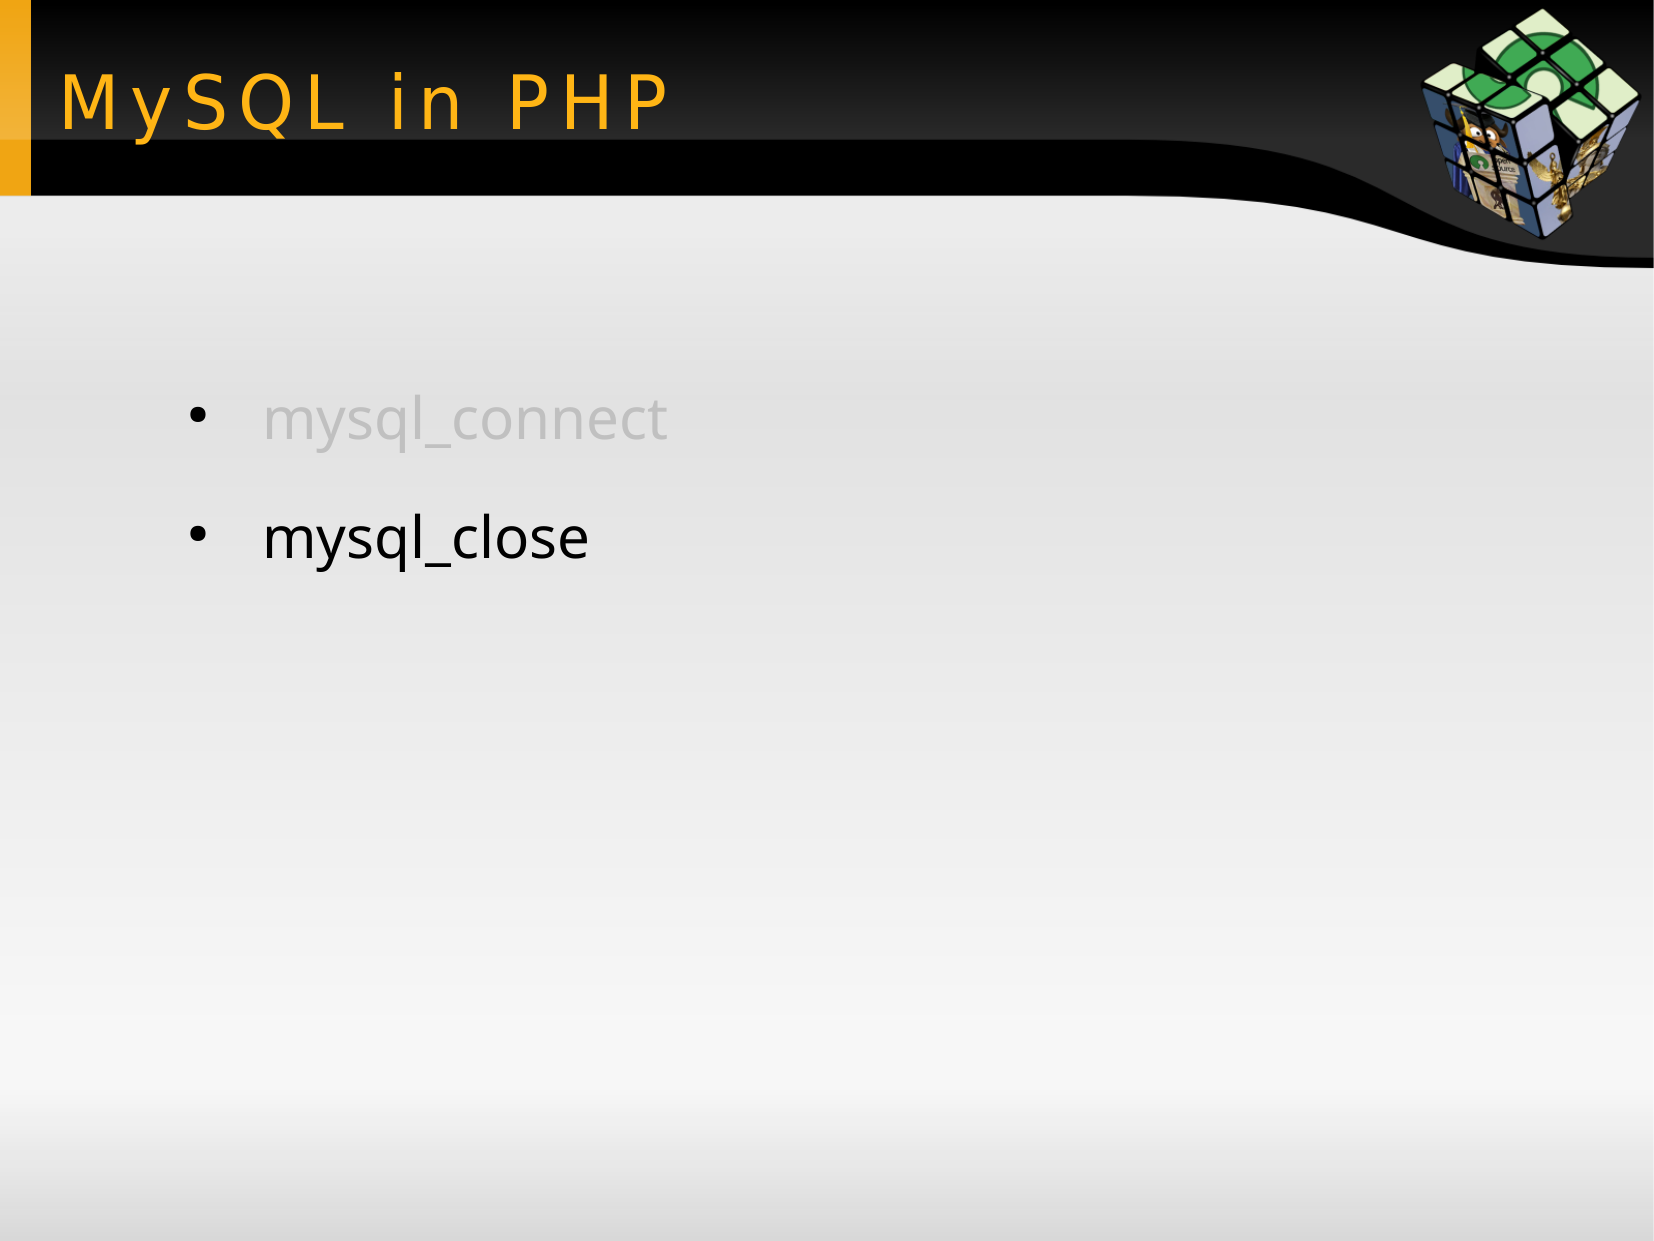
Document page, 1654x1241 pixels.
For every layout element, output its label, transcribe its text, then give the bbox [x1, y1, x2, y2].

text_box mysql_connect mysql_close [187, 337, 1534, 1080]
picture [0, 0, 1654, 1241]
title MySQL in PHP [59, 29, 1270, 178]
